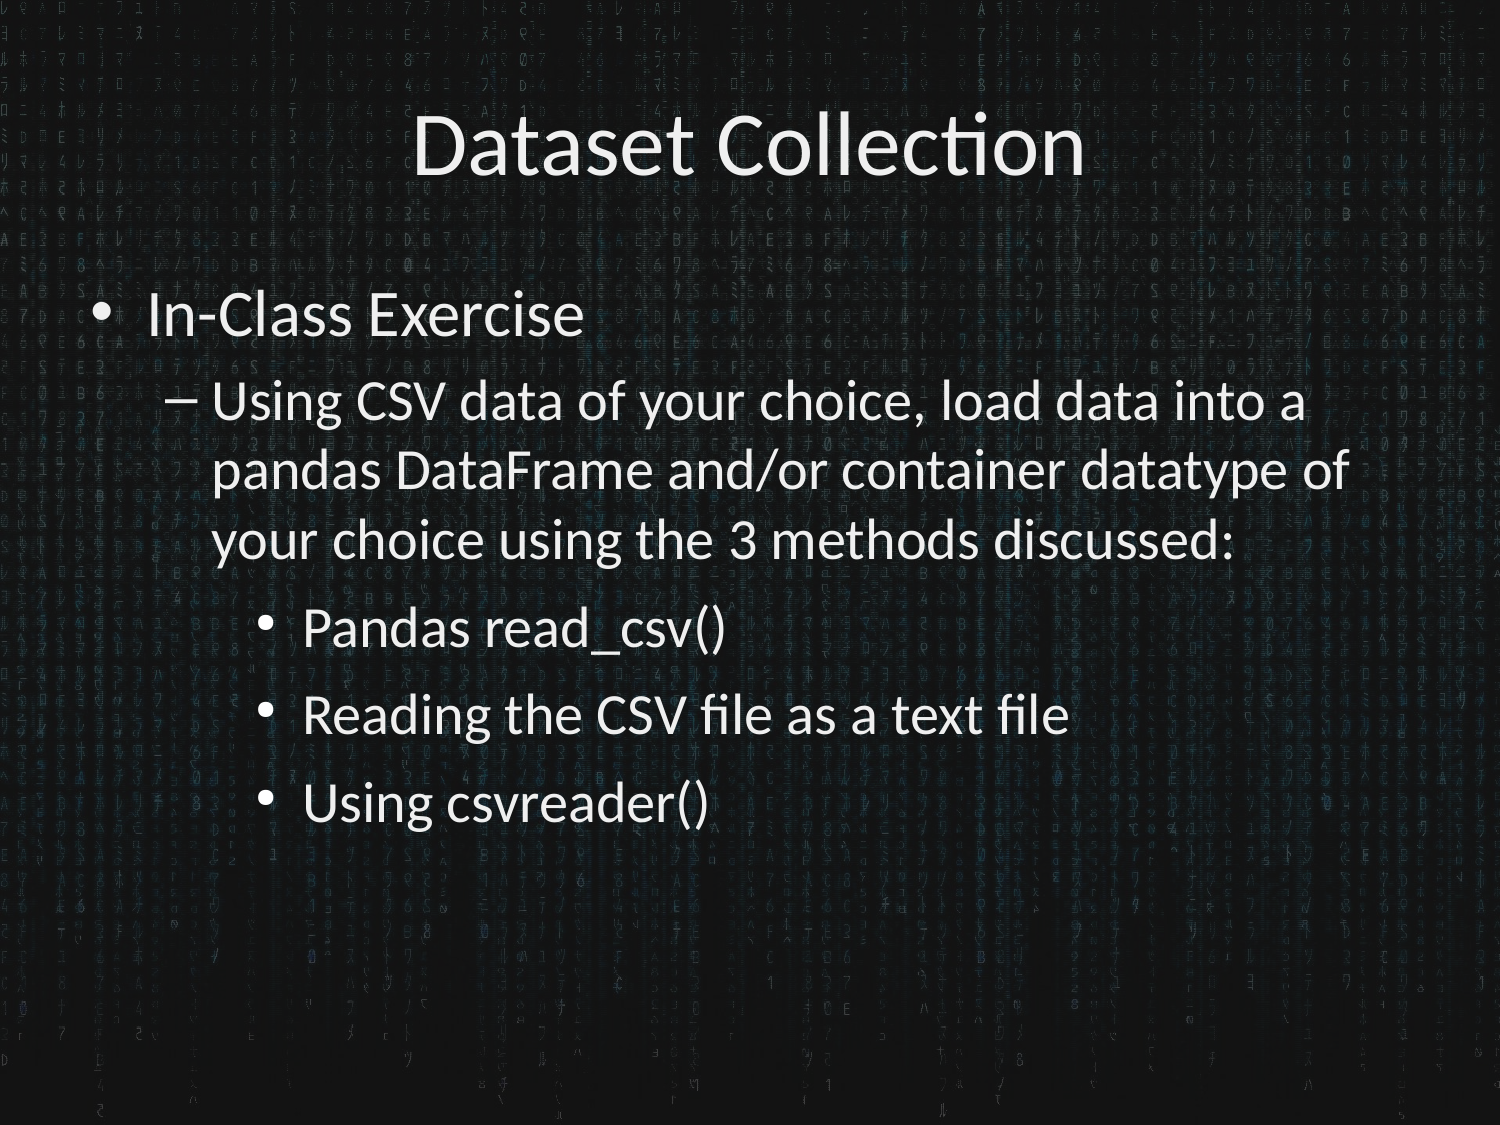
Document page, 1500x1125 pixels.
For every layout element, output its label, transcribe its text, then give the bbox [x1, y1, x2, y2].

title Dataset Collection [75, 45, 1425, 233]
list In-Class Exercise Using CSV data of your choice, load data into a pandas DataFrame and/or container datatype of your choice using the 3 methods discussed: Pandas read_csv() Reading the CSV file as a text file Using csvreader() [75, 262, 1425, 1005]
text_box [0, 0, 1500, 1125]
